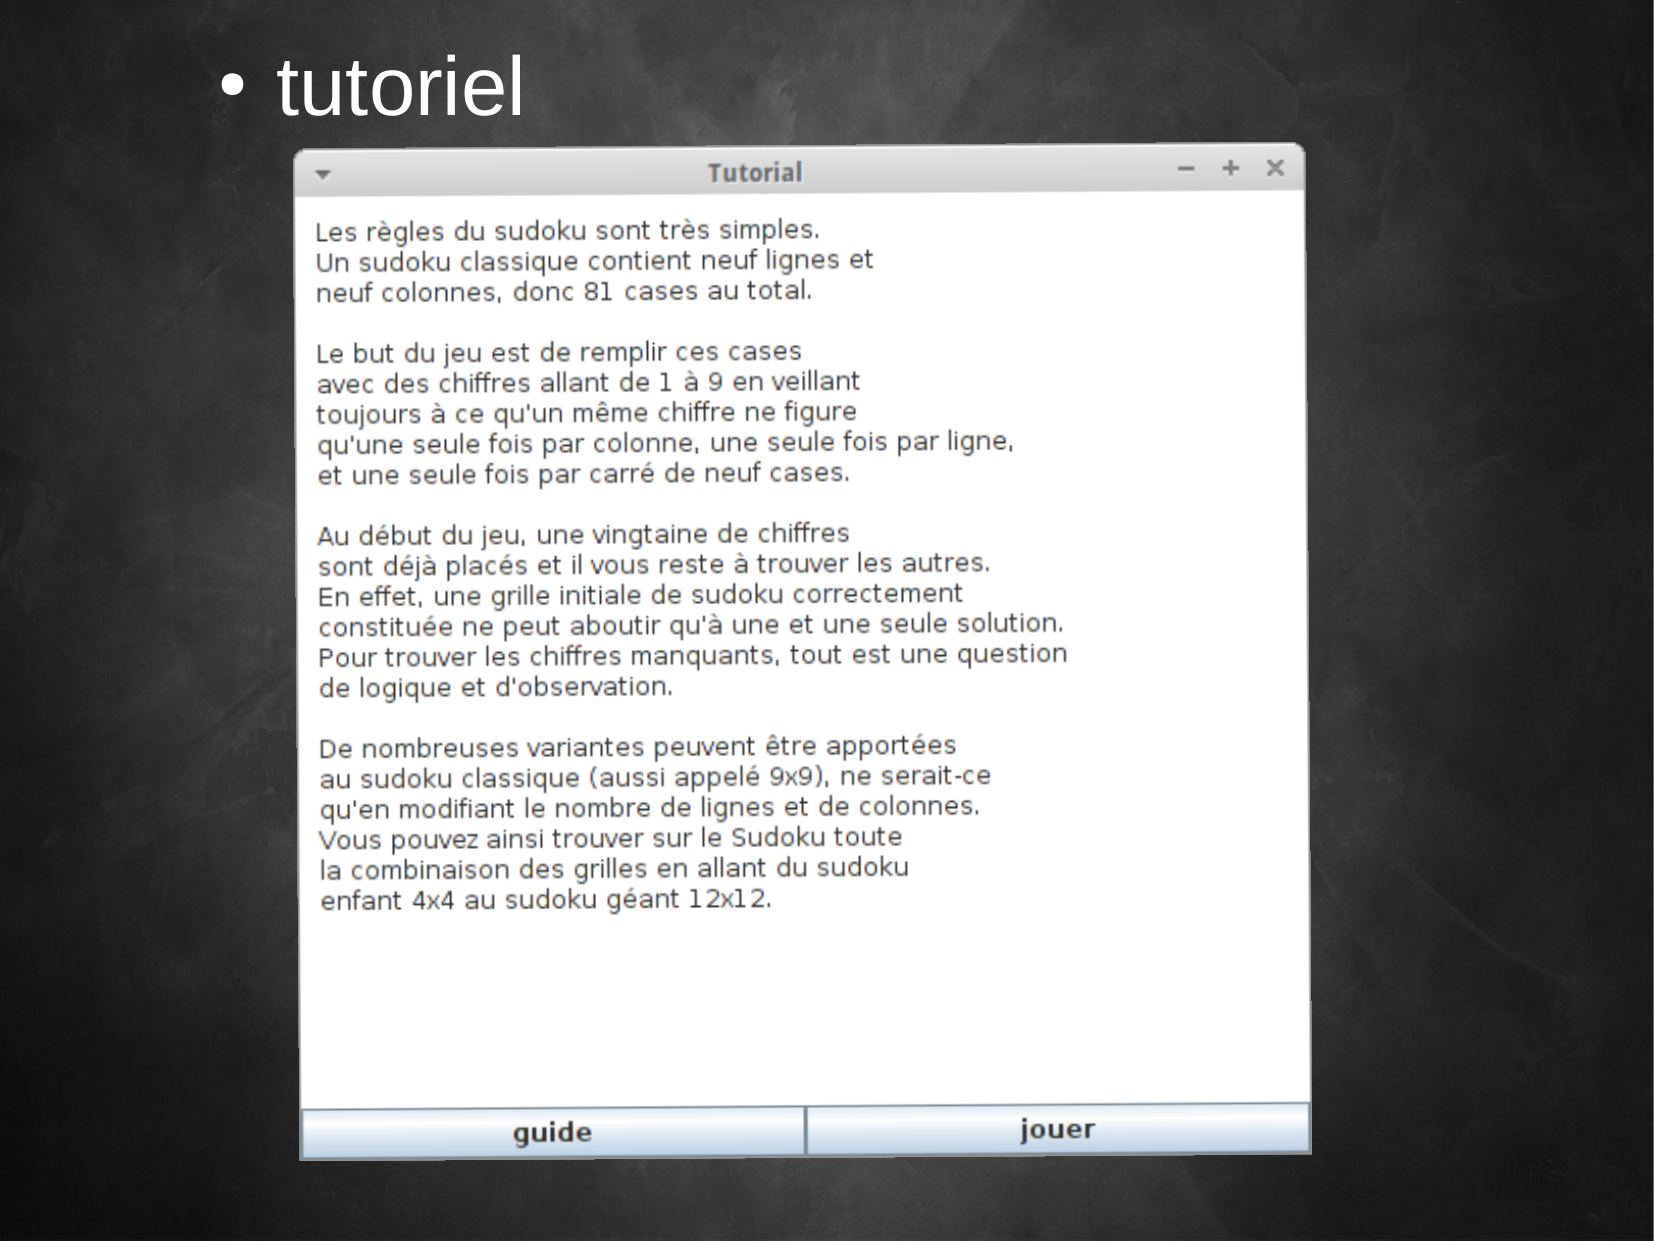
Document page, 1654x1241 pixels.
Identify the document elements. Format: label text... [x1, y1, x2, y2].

picture [0, 0, 1654, 1241]
title tutoriel [59, 11, 686, 162]
